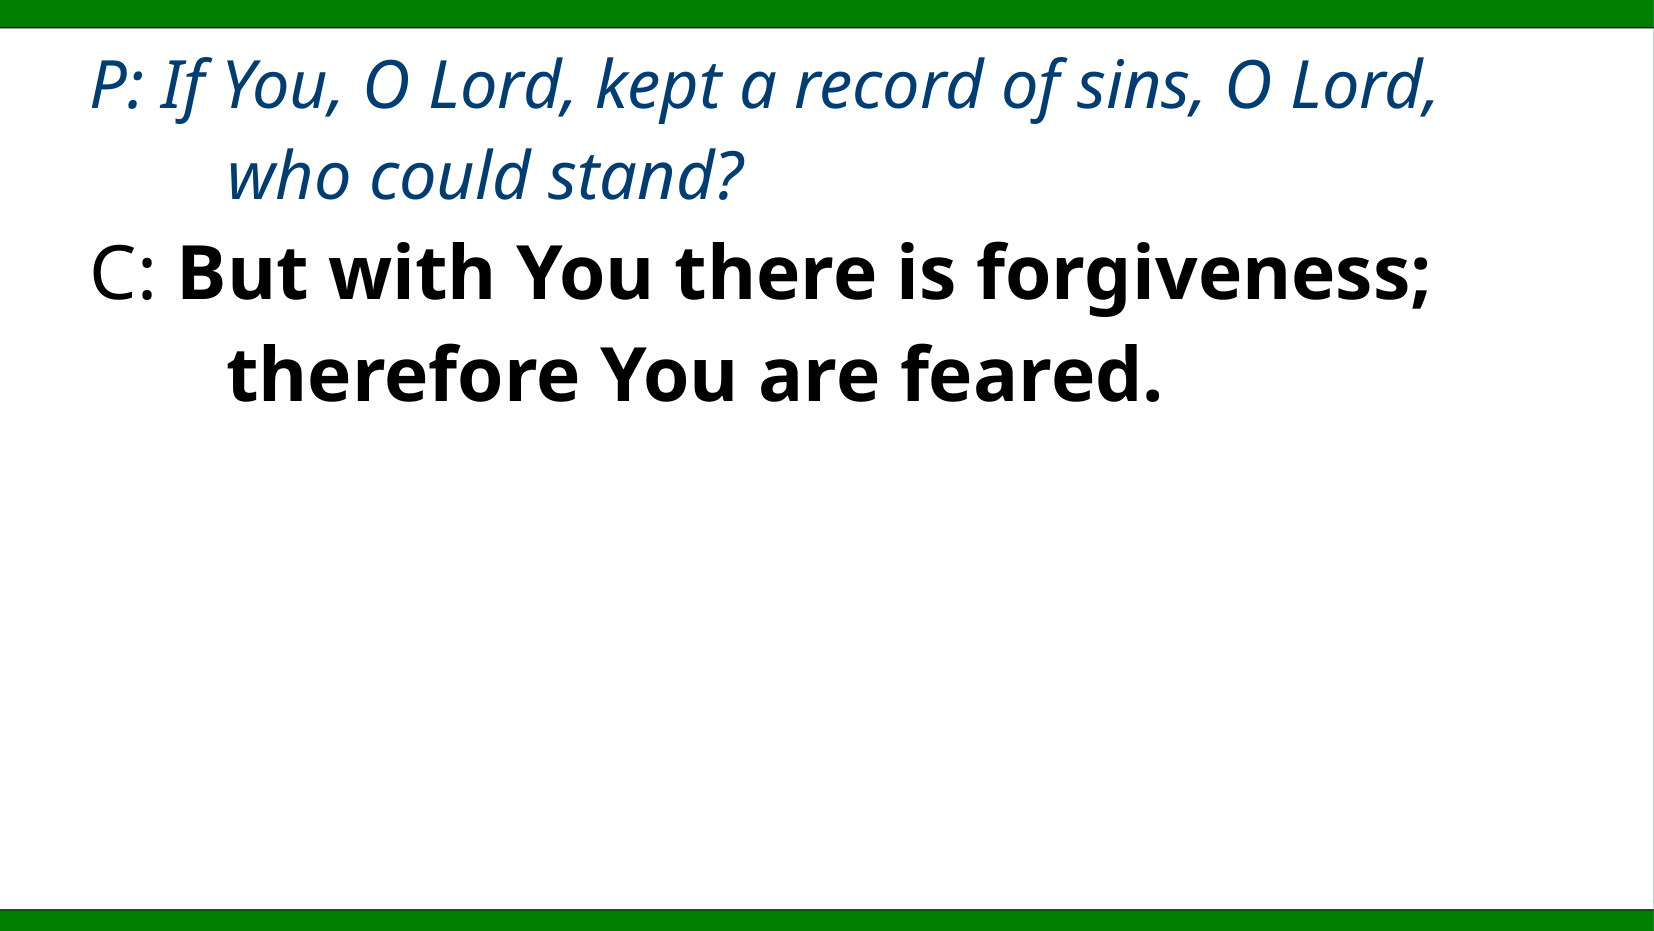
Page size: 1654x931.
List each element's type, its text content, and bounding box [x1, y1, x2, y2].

picture [0, 0, 1654, 931]
text_box P: If You, O Lord, kept a record of sins, O Lord, who could stand? C: But with You there is forgiveness; therefore You are feared. [75, 30, 1576, 464]
